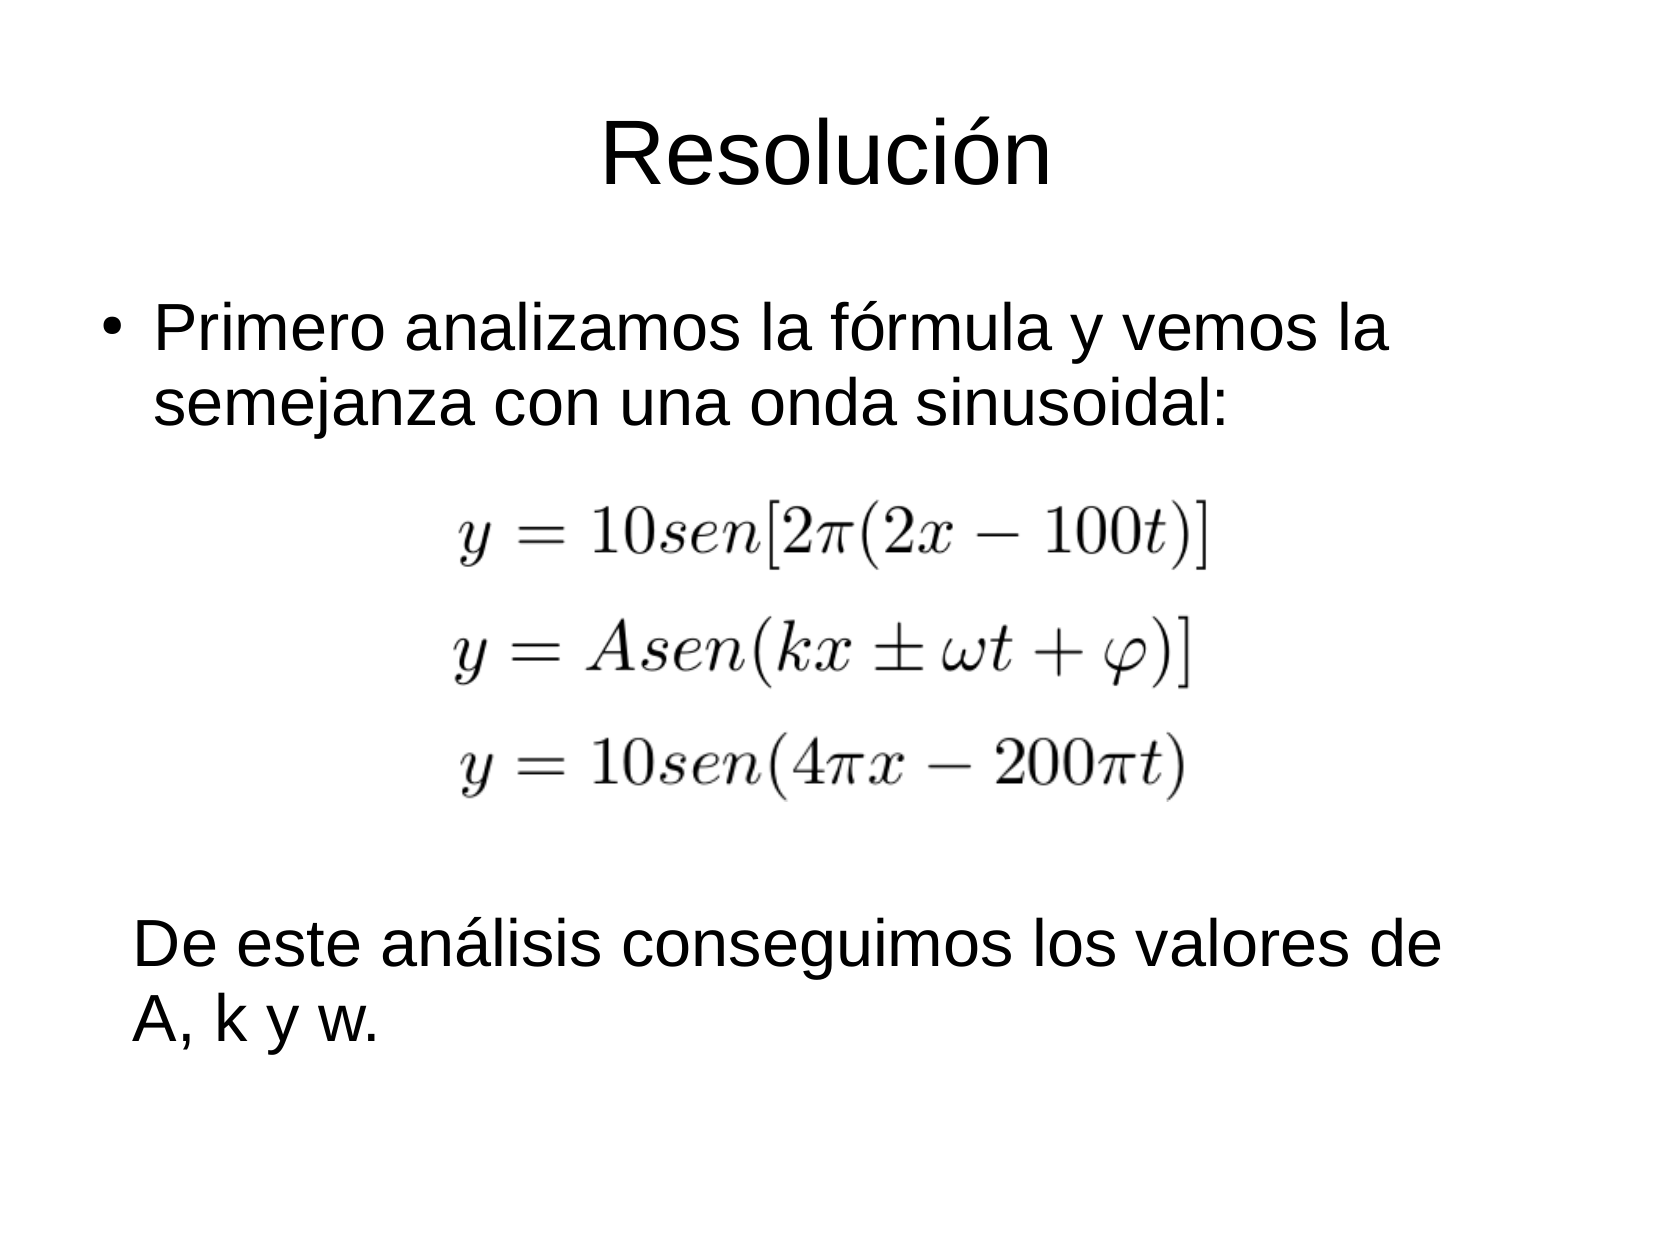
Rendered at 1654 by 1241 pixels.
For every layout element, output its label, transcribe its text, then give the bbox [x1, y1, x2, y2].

picture [448, 489, 1217, 578]
picture [452, 612, 1213, 716]
title Resolución [82, 49, 1571, 257]
picture [448, 722, 1193, 802]
list Primero analizamos la fórmula y vemos la semejanza con una onda sinusoidal: [82, 290, 1571, 473]
text_box De este análisis conseguimos los valores de A, k y w. [118, 899, 1536, 1063]
